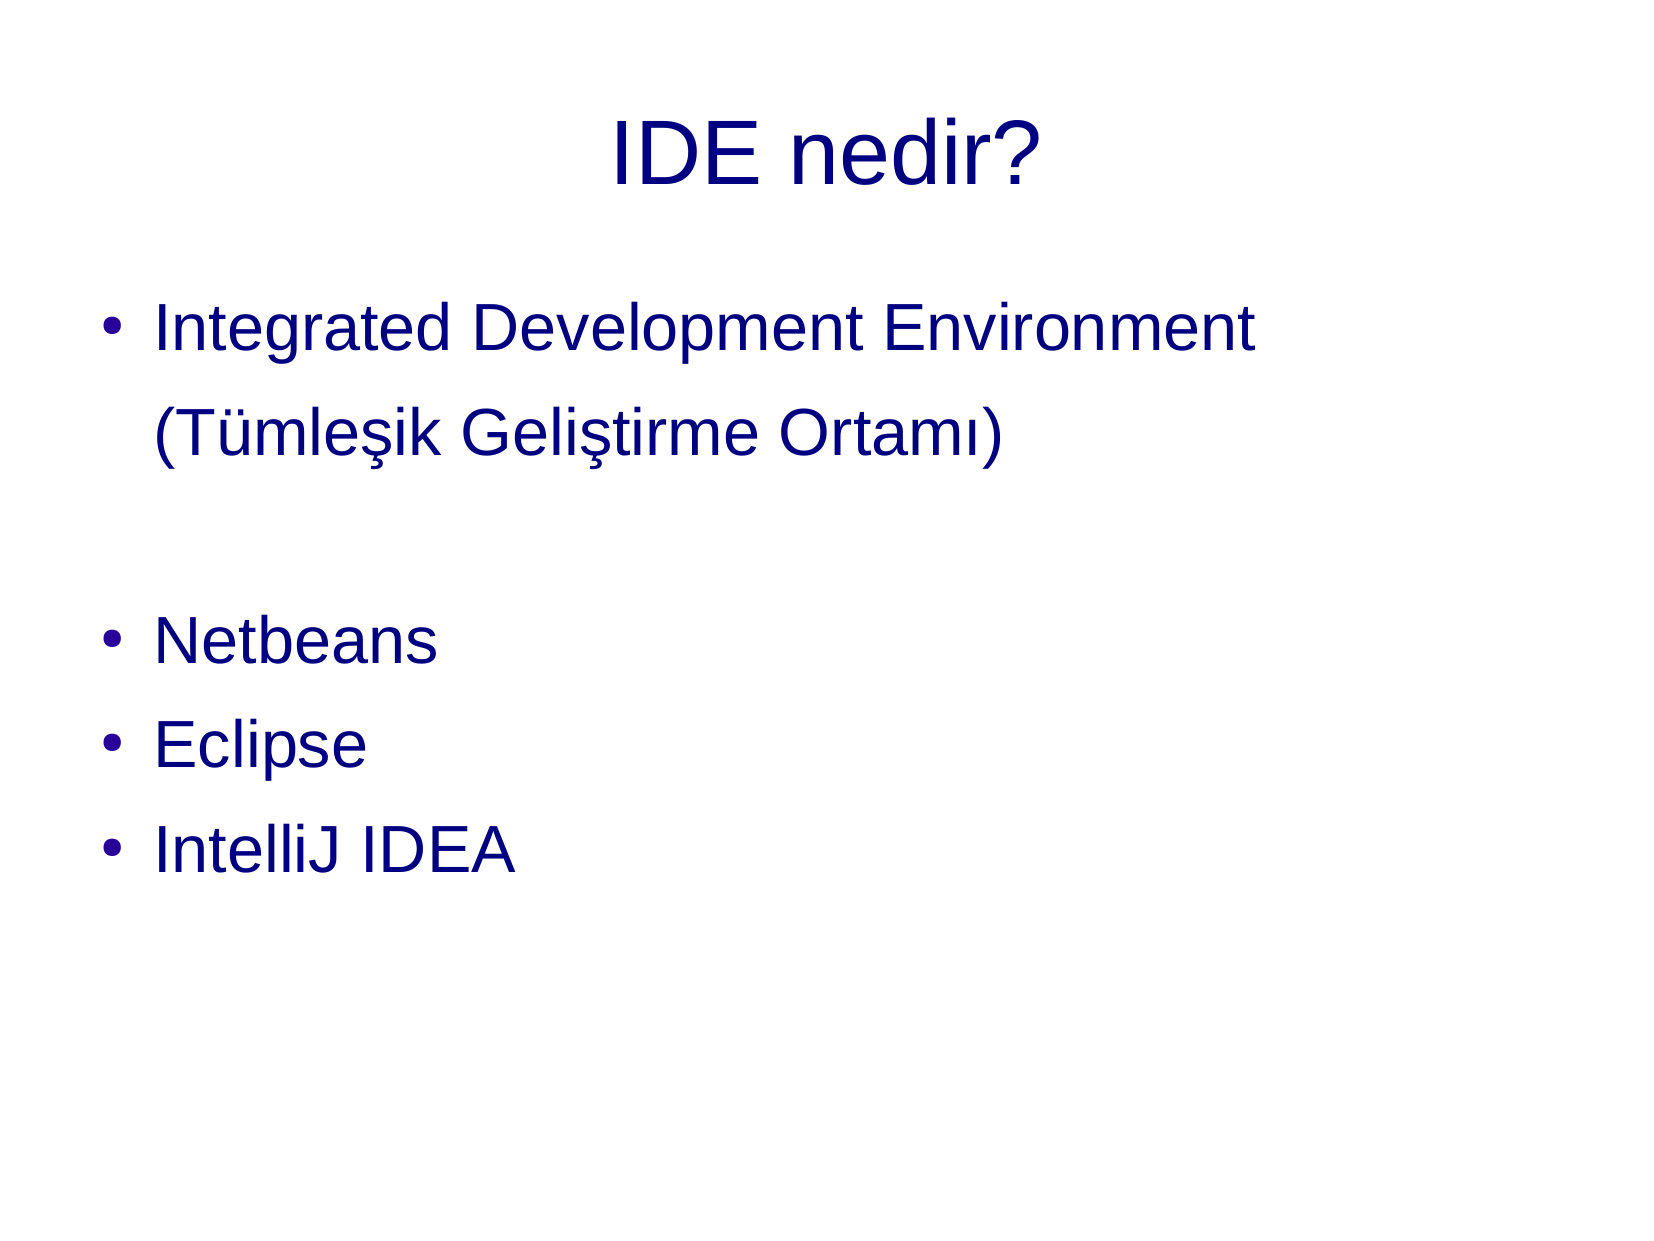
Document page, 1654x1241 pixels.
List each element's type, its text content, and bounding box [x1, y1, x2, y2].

title IDE nedir? [82, 49, 1571, 257]
list Integrated Development Environment (Tümleşik Geliştirme Ortamı) Netbeans Eclipse IntelliJ IDEA [82, 290, 1571, 1109]
